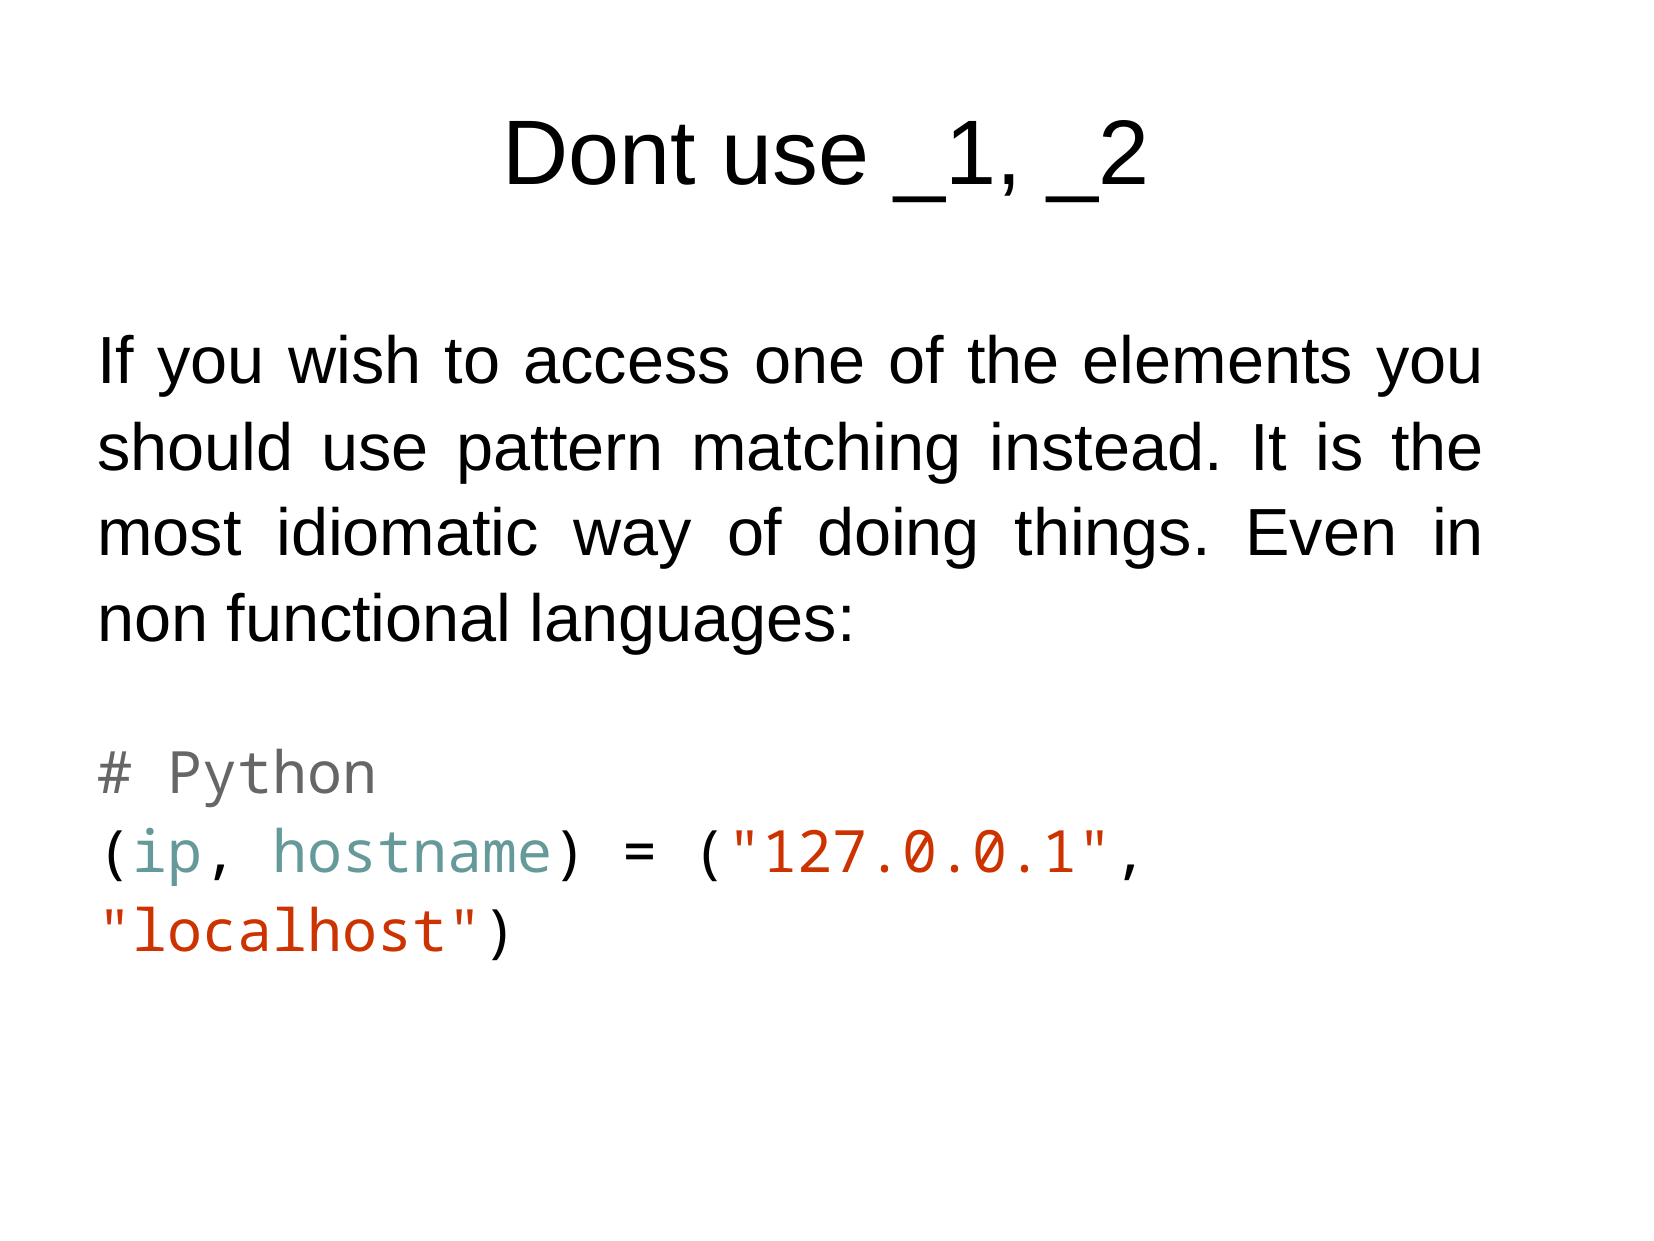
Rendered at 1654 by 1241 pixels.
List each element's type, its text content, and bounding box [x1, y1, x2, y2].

text_box If you wish to access one of the elements you should use pattern matching instead. It is the most idiomatic way of doing things. Even in non functional languages: # Python (ip, hostname) = ("127.0.0.1", "localhost") [82, 304, 1501, 1068]
title Dont use _1, _2 [82, 49, 1571, 257]
